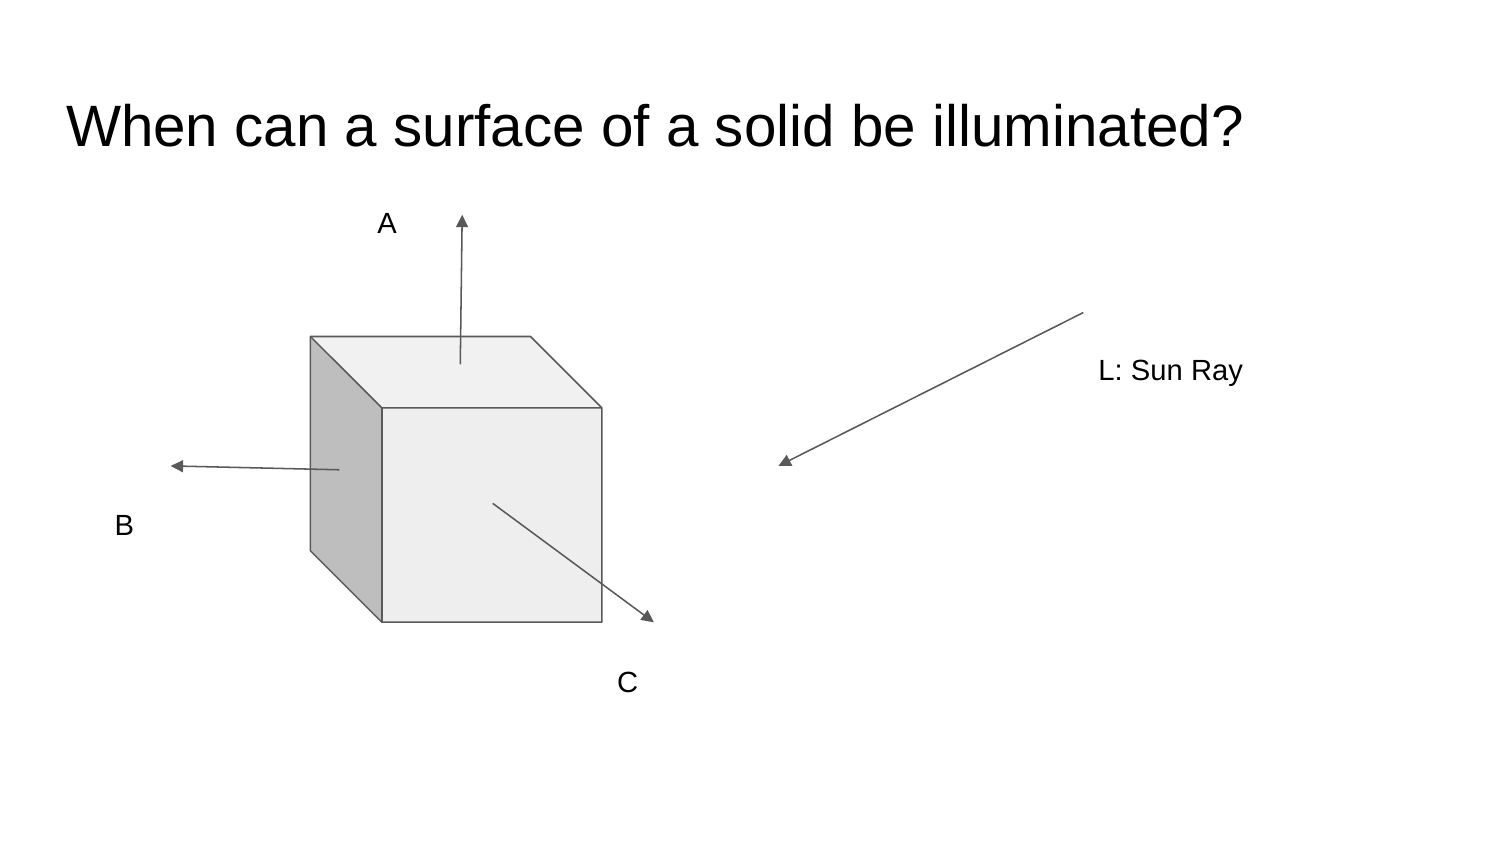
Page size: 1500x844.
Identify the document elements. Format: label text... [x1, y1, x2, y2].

text_box A [362, 189, 434, 259]
text_box [310, 338, 602, 623]
text_box L: Sun Ray [1083, 336, 1356, 421]
text_box C [602, 648, 673, 718]
title When can a surface of a solid be illuminated? [51, 72, 1449, 167]
text_box B [99, 491, 171, 561]
